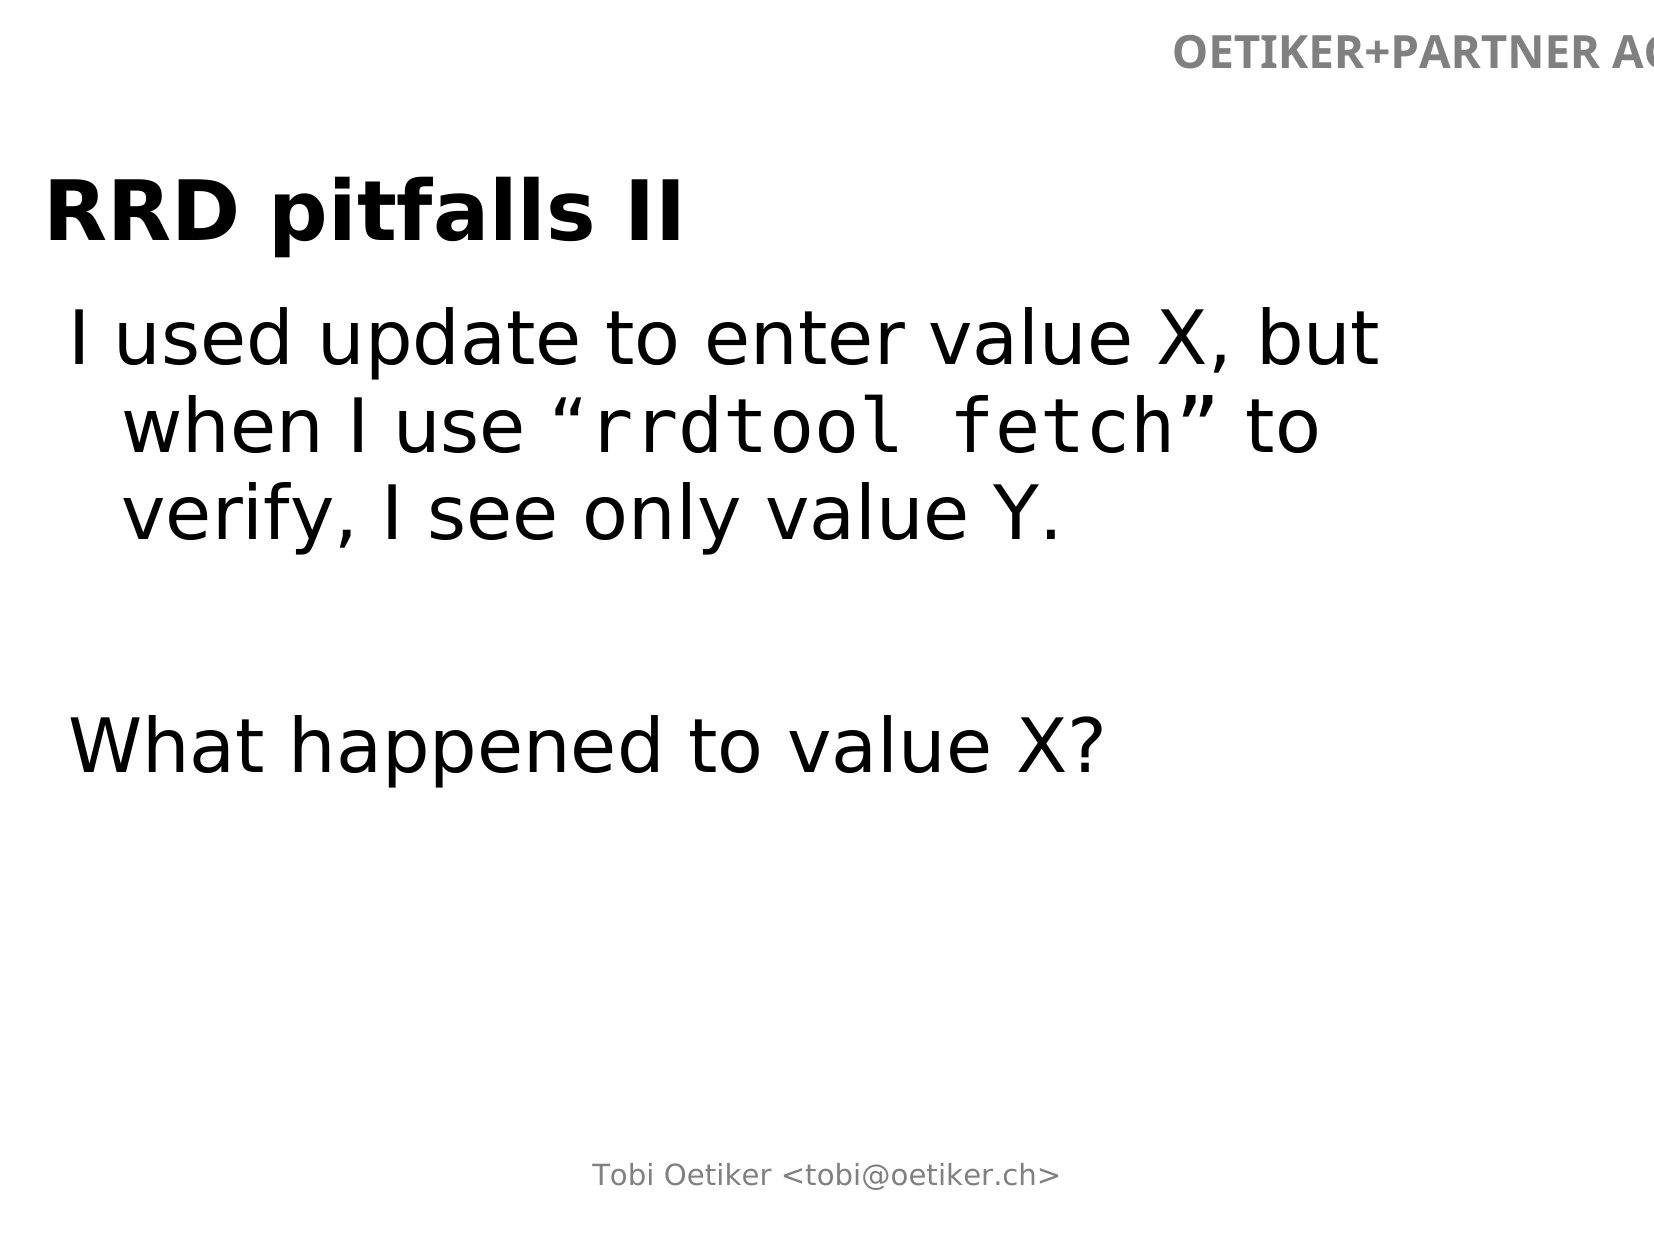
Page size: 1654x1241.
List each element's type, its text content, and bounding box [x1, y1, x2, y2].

list I used update to enter value X, but when I use “rrdtool fetch” to verify, I see only value Y. What happened to value X? [50, 295, 1571, 1099]
title RRD pitfalls II [43, 137, 1581, 287]
